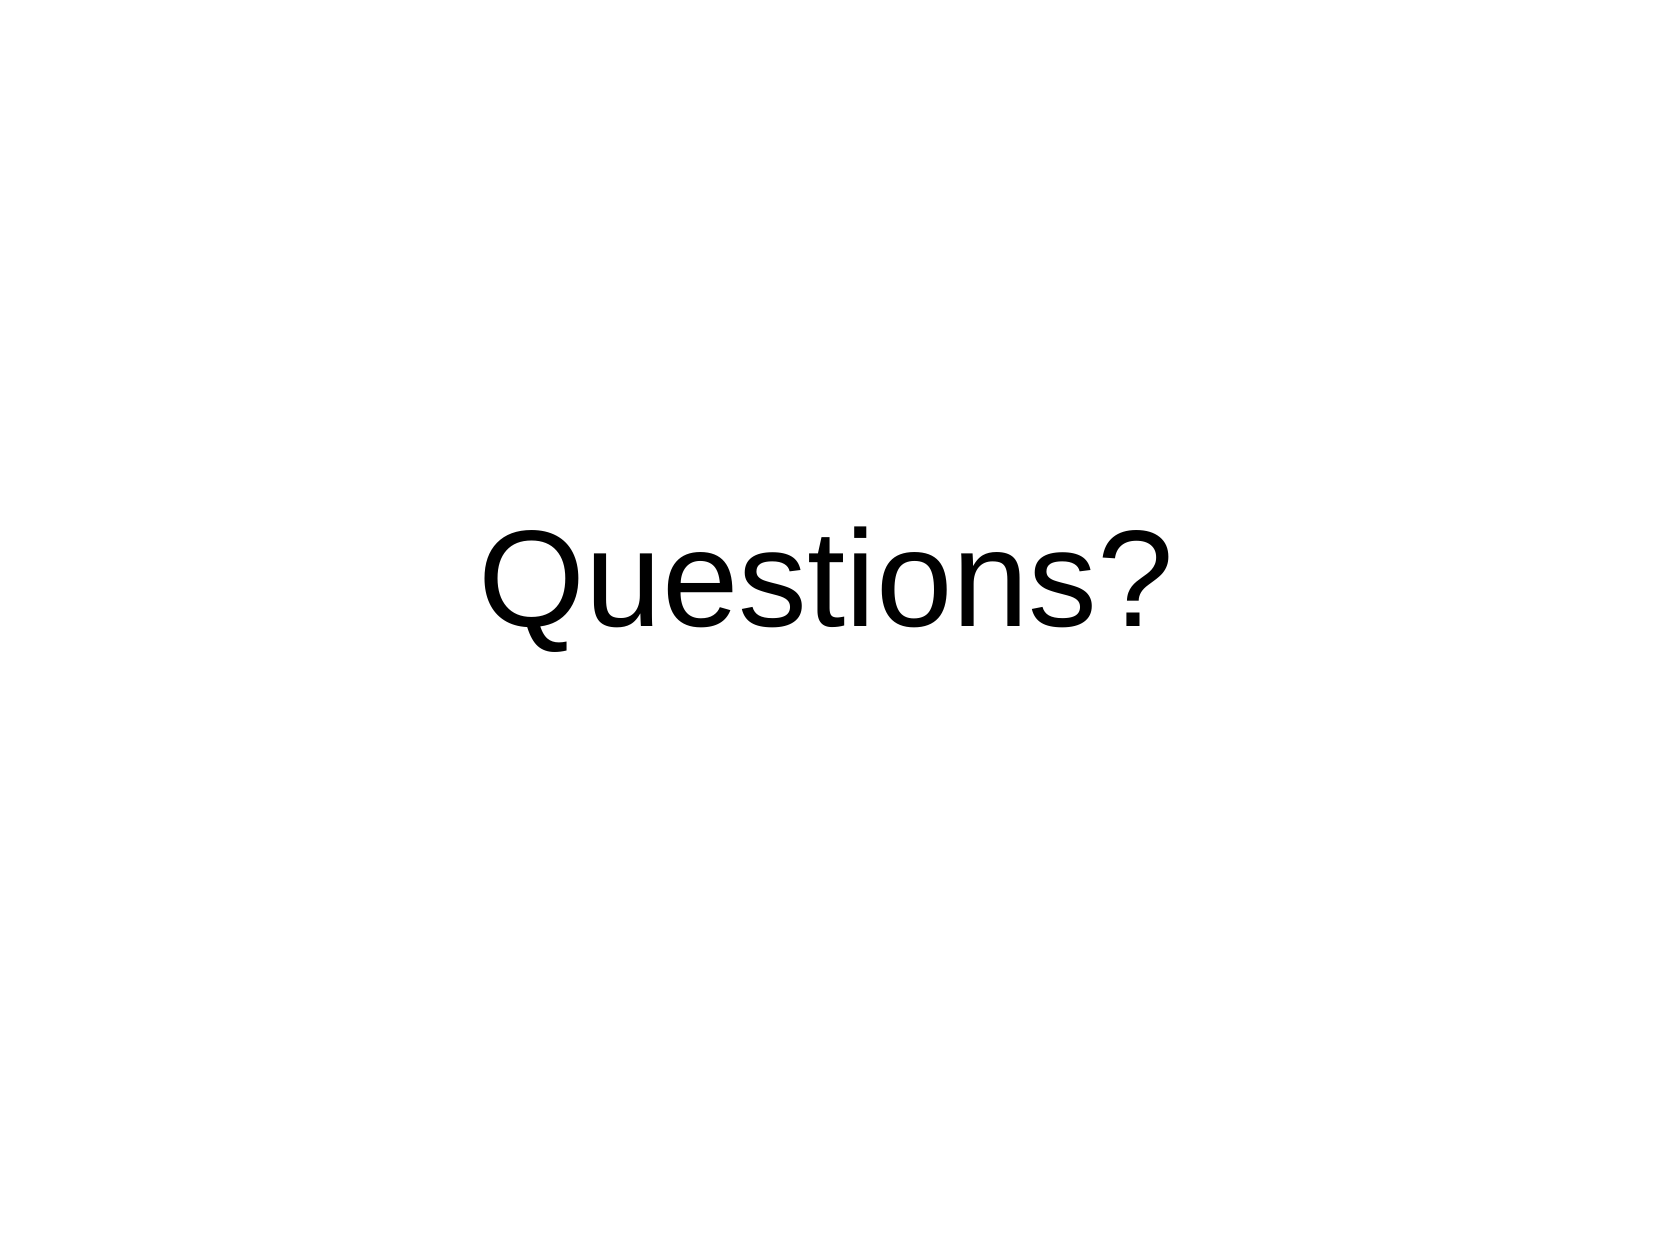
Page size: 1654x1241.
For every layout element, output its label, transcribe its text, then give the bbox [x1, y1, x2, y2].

subtitle Questions? [82, 49, 1571, 1109]
